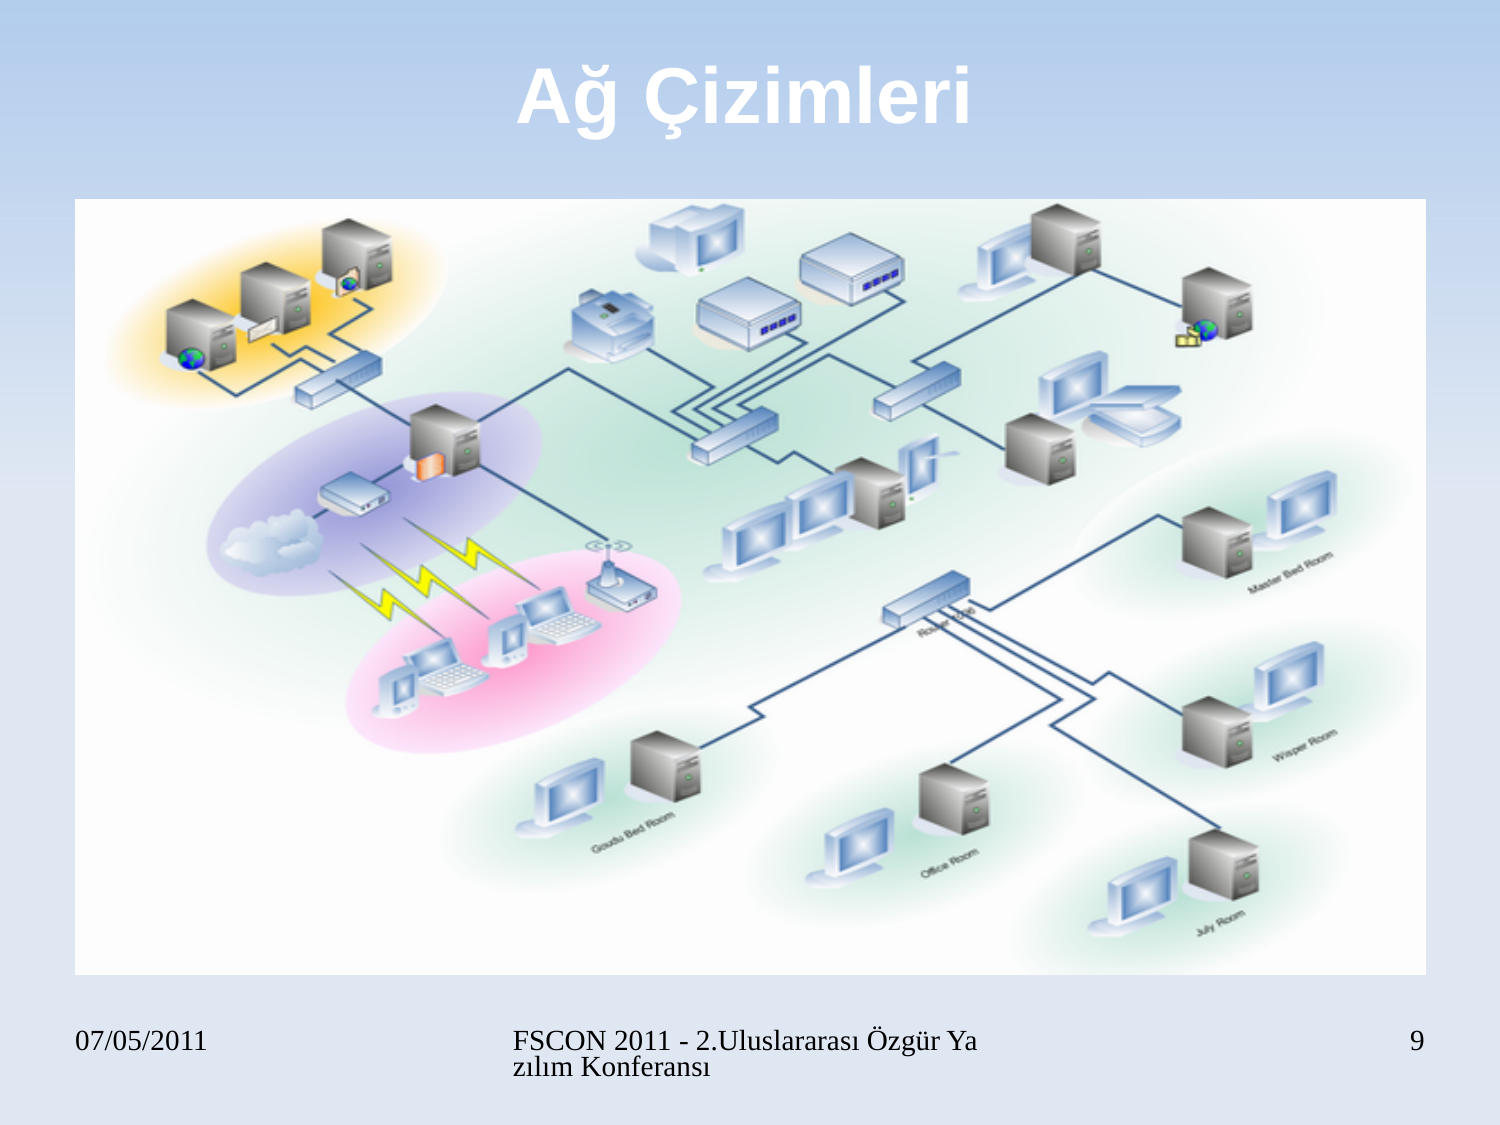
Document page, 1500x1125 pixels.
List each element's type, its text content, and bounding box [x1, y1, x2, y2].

title Ağ Çizimleri [69, 0, 1420, 188]
picture [0, 0, 1500, 1125]
